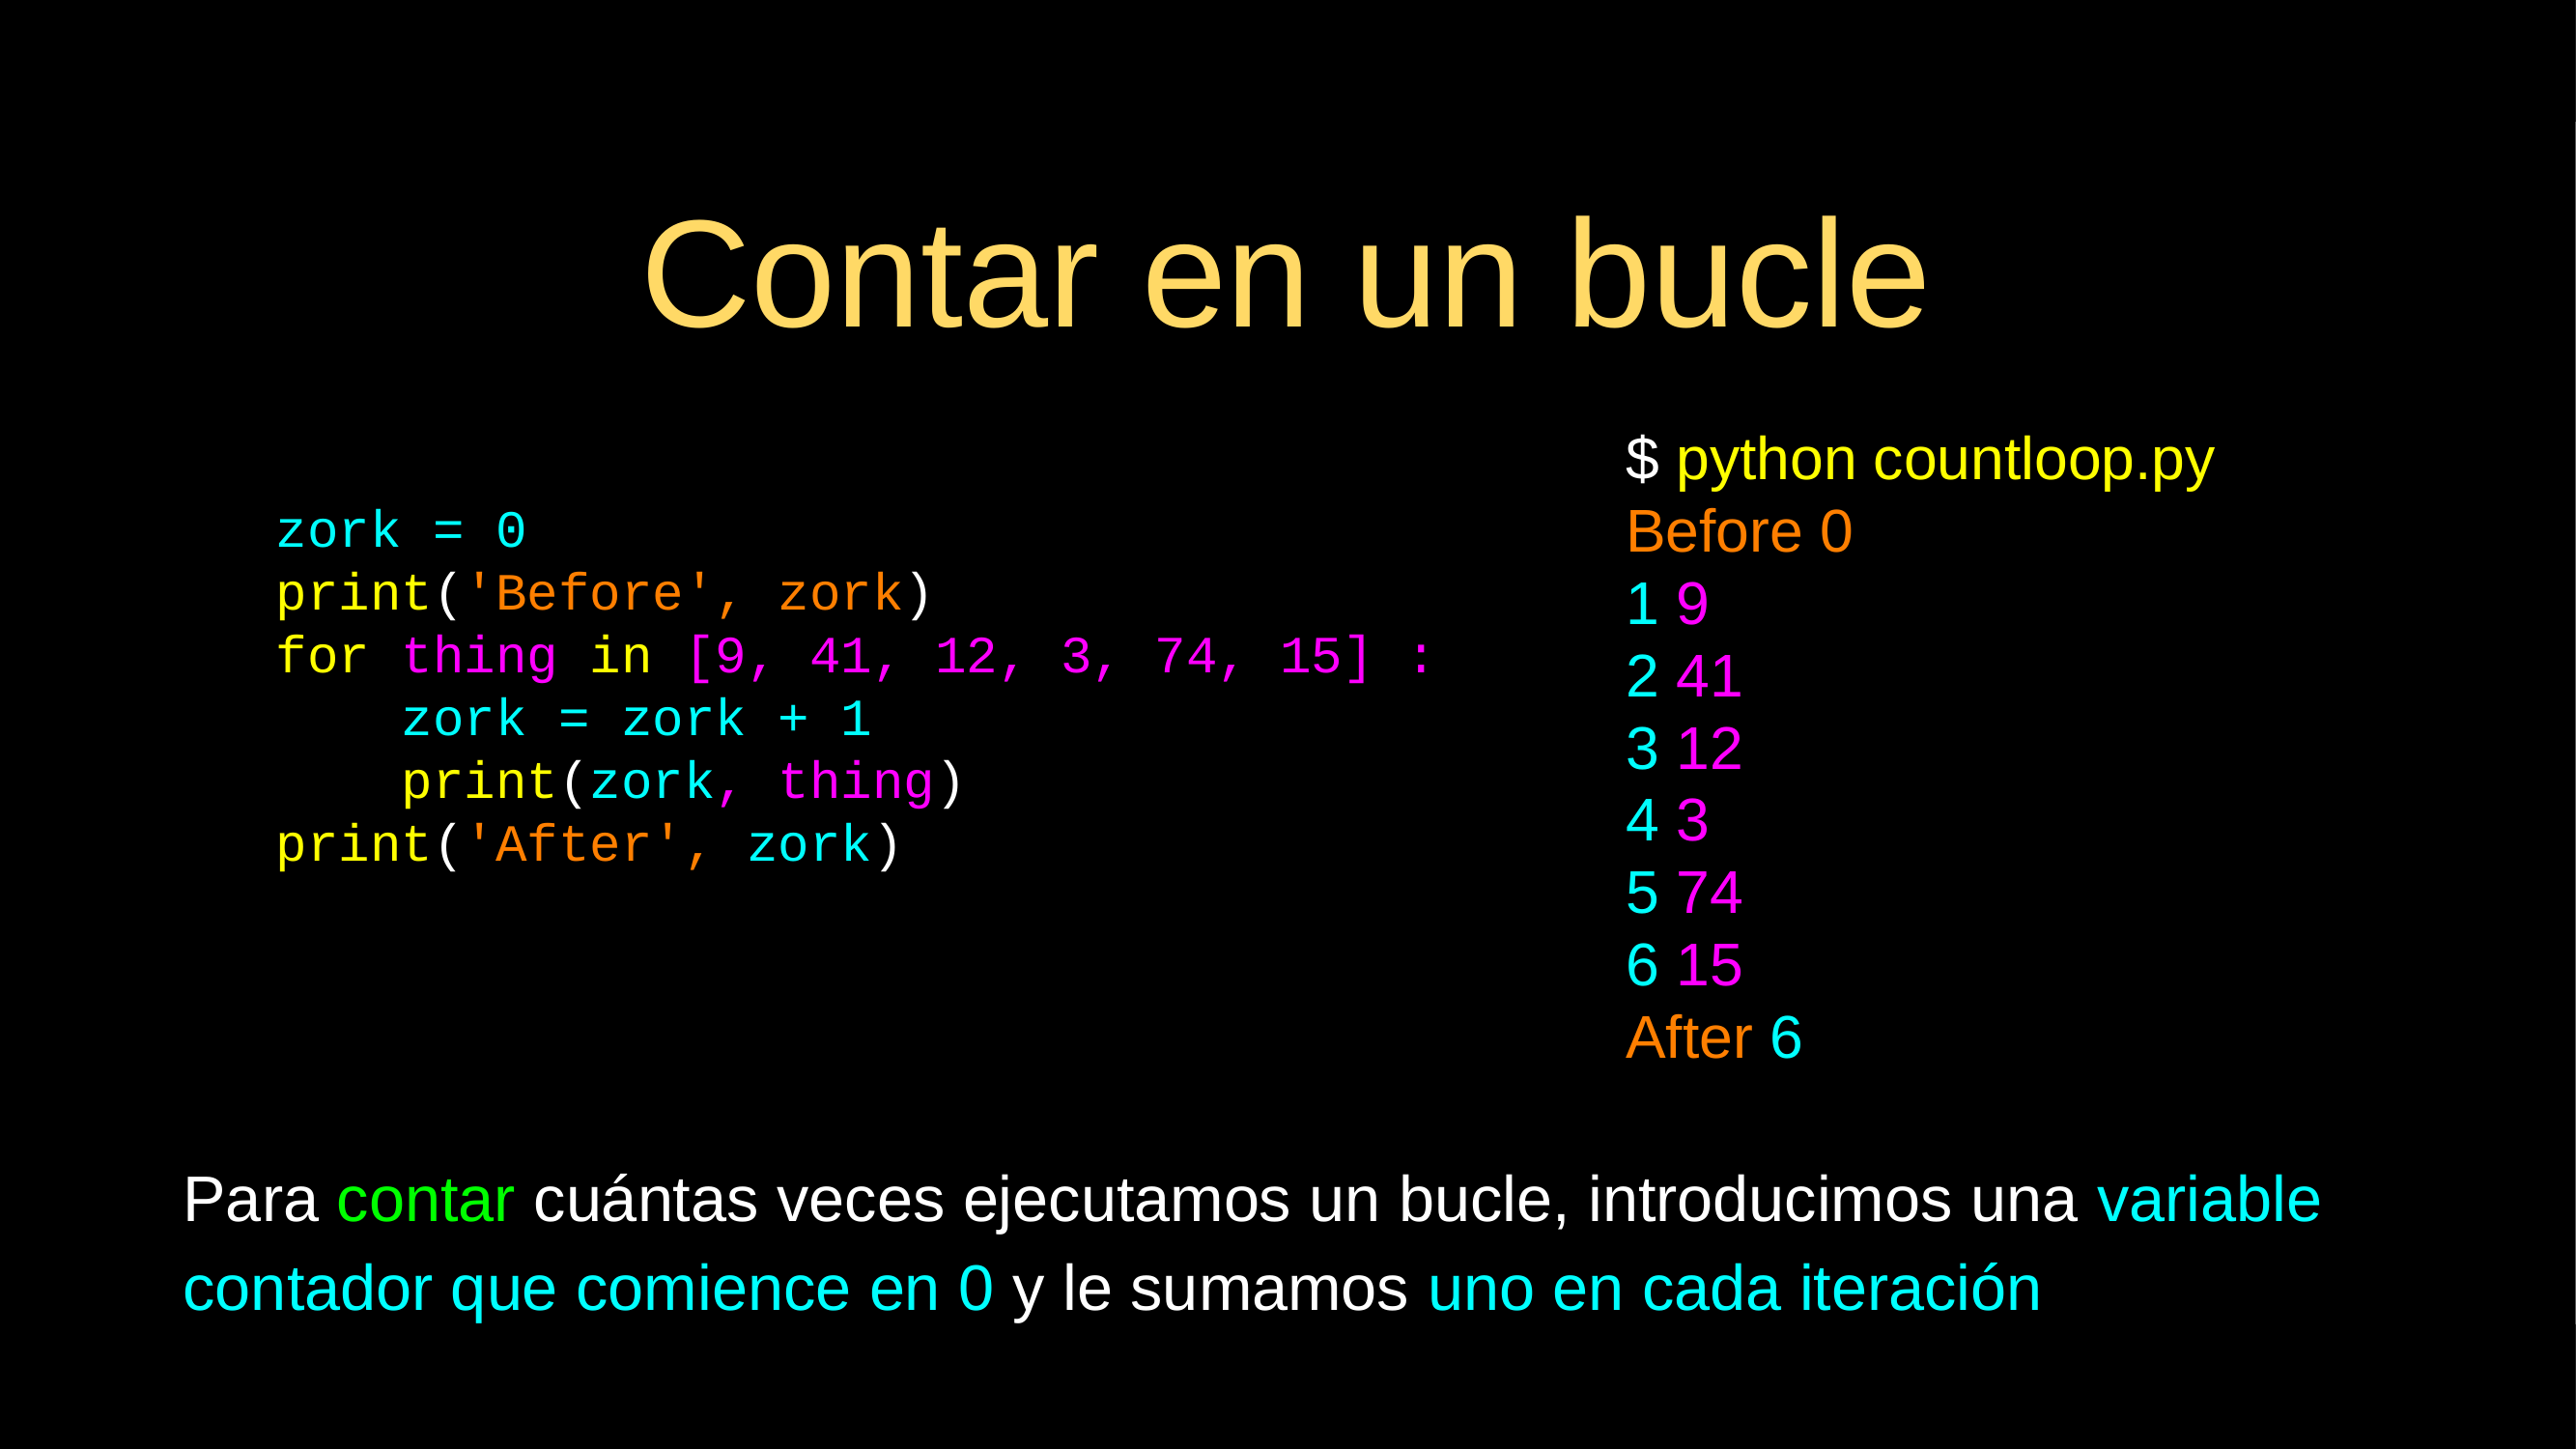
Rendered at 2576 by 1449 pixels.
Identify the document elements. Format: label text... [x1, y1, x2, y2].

text_box $ python countloop.py Before 0 1 9 2 41 3 12 4 3 5 74 6 15 After 6 [1626, 374, 2295, 1116]
title Contar en un bucle [183, 129, 2391, 403]
text_box Para contar cuántas veces ejecutamos un bucle, introducimos una variable contador que comience en 0 y le sumamos uno en cada iteración [183, 1144, 2413, 1325]
text_box zork = 0 print('Before', zork) for thing in [9, 41, 12, 3, 74, 15] : zork = zork + 1 print(zork, thing) print('After', zork) [275, 419, 1543, 947]
